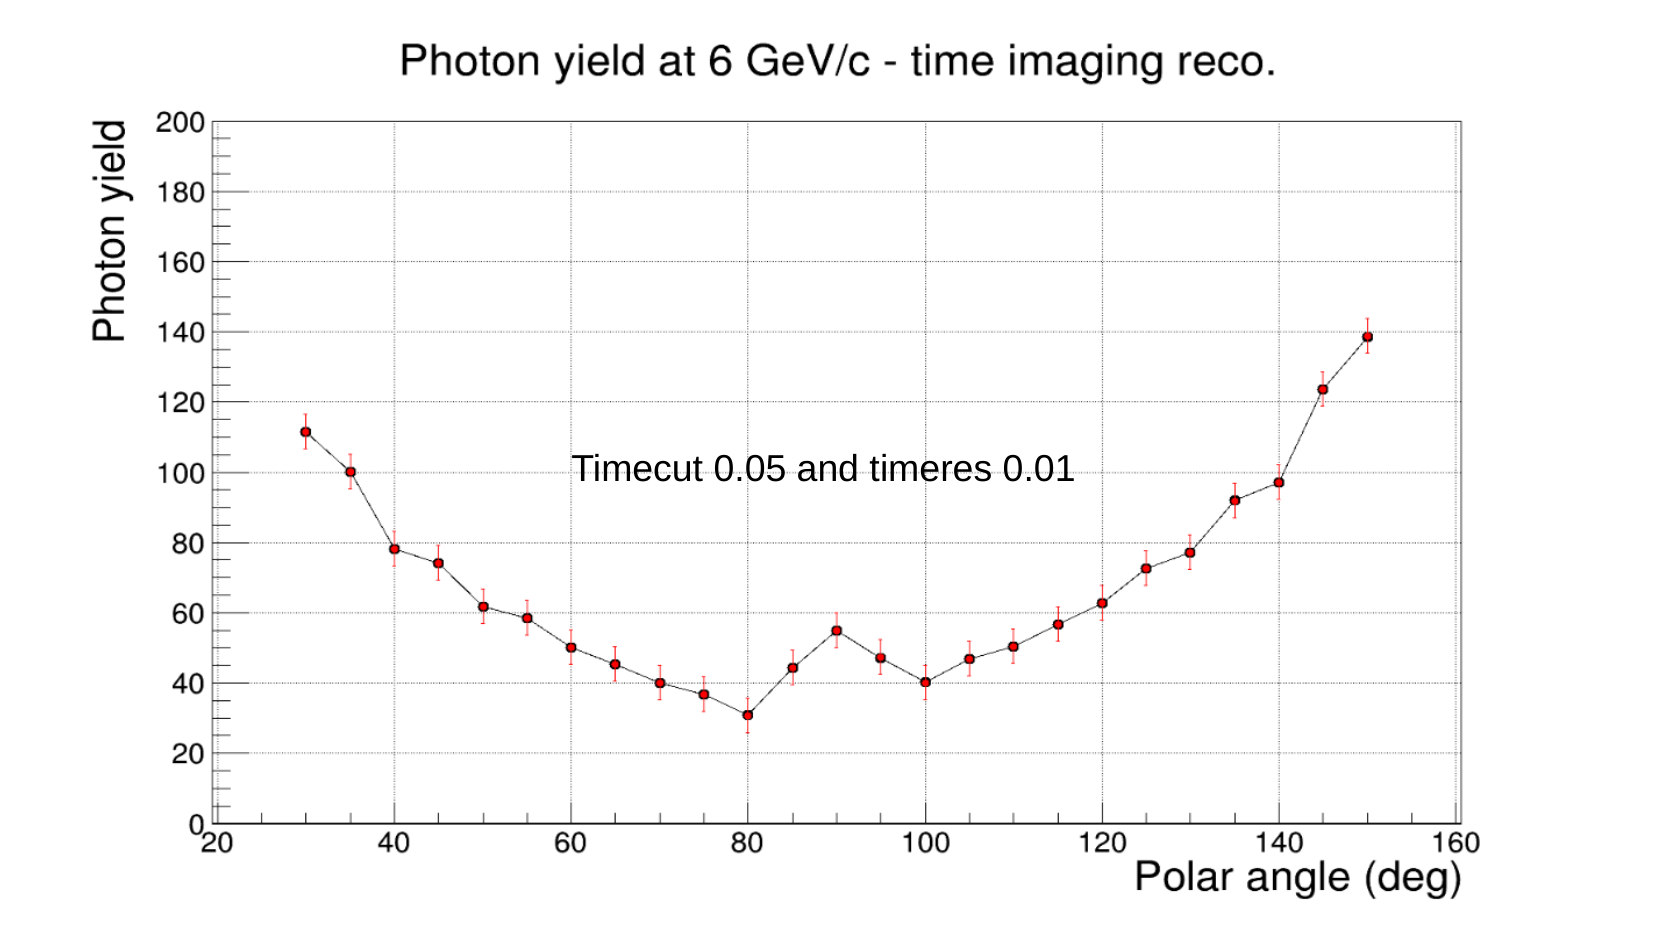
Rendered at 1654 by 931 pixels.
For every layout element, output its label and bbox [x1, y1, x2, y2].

picture [75, 37, 1573, 901]
